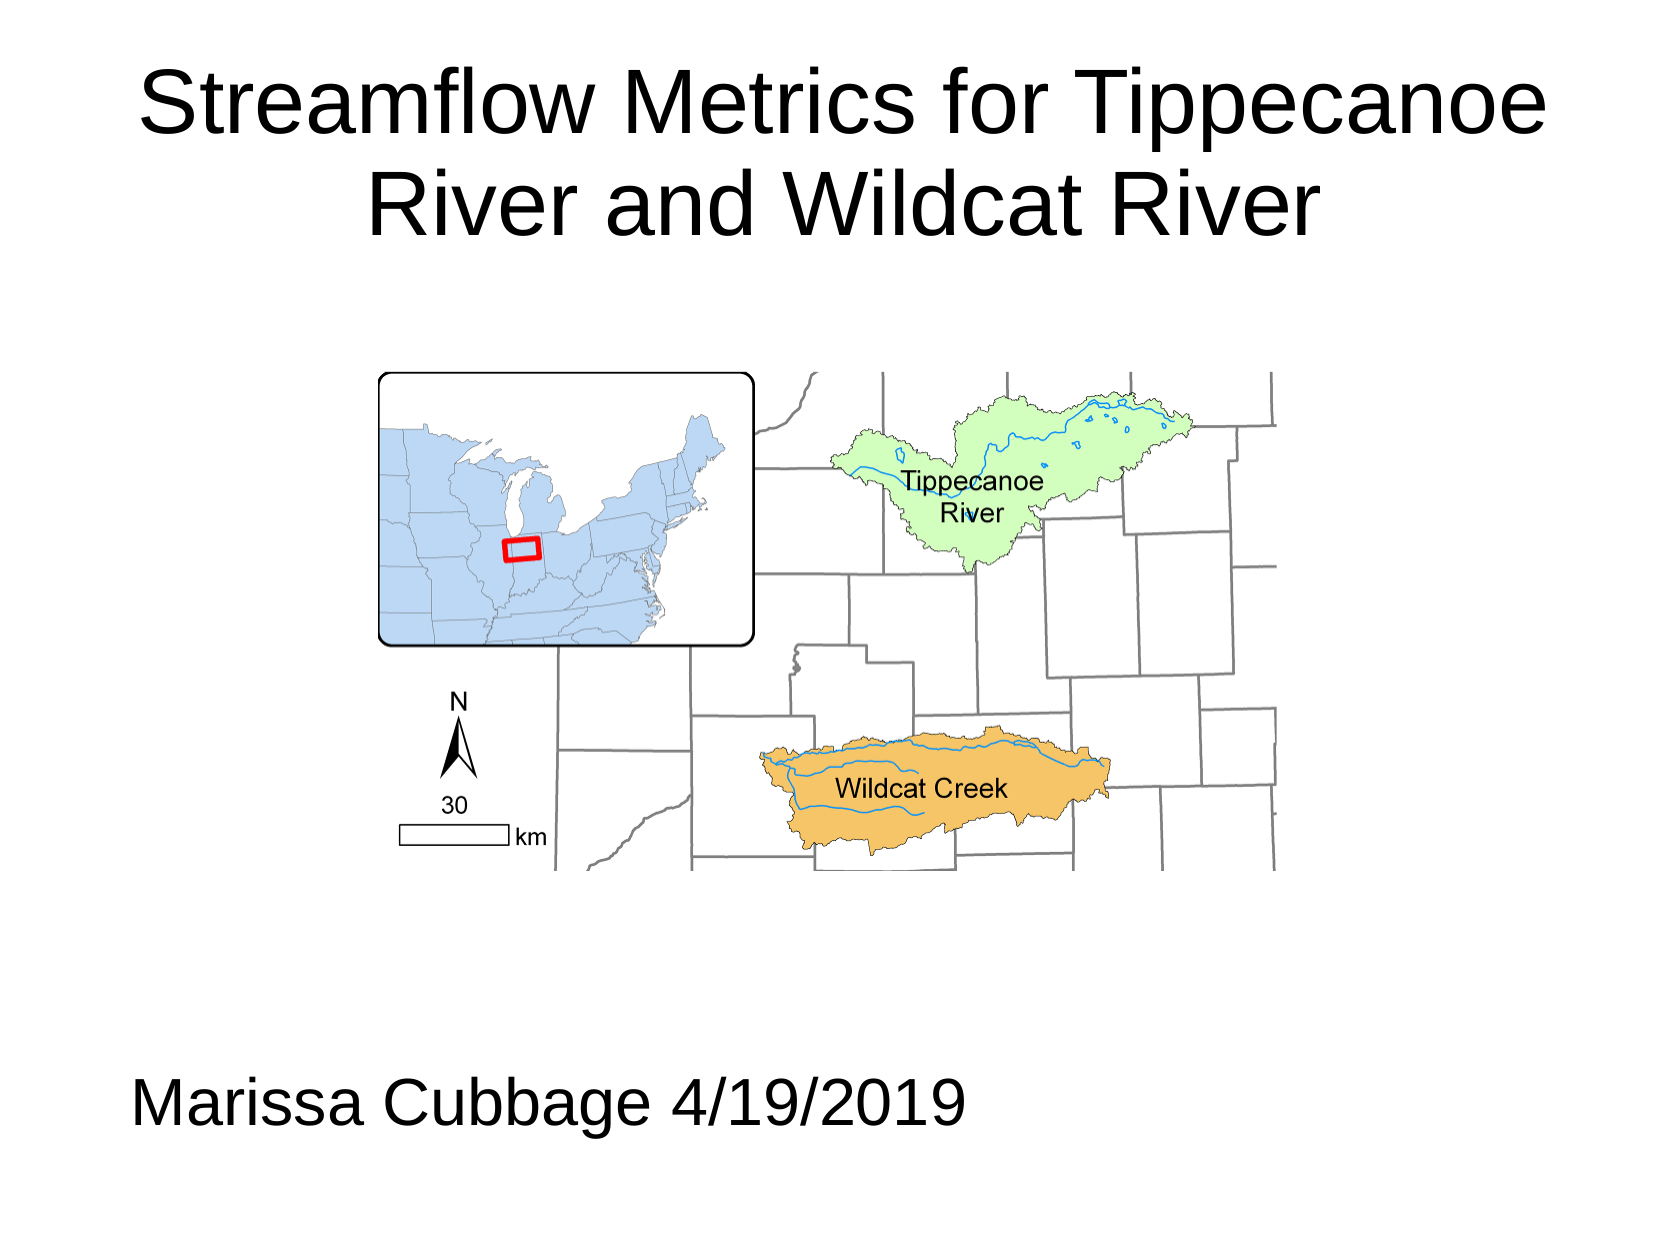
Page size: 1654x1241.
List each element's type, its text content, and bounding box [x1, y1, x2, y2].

picture [378, 371, 1277, 871]
list Marissa Cubbage 4/19/2019 [60, 960, 1549, 1186]
title Streamflow Metrics for Tippecanoe River and Wildcat River [82, 49, 1571, 257]
